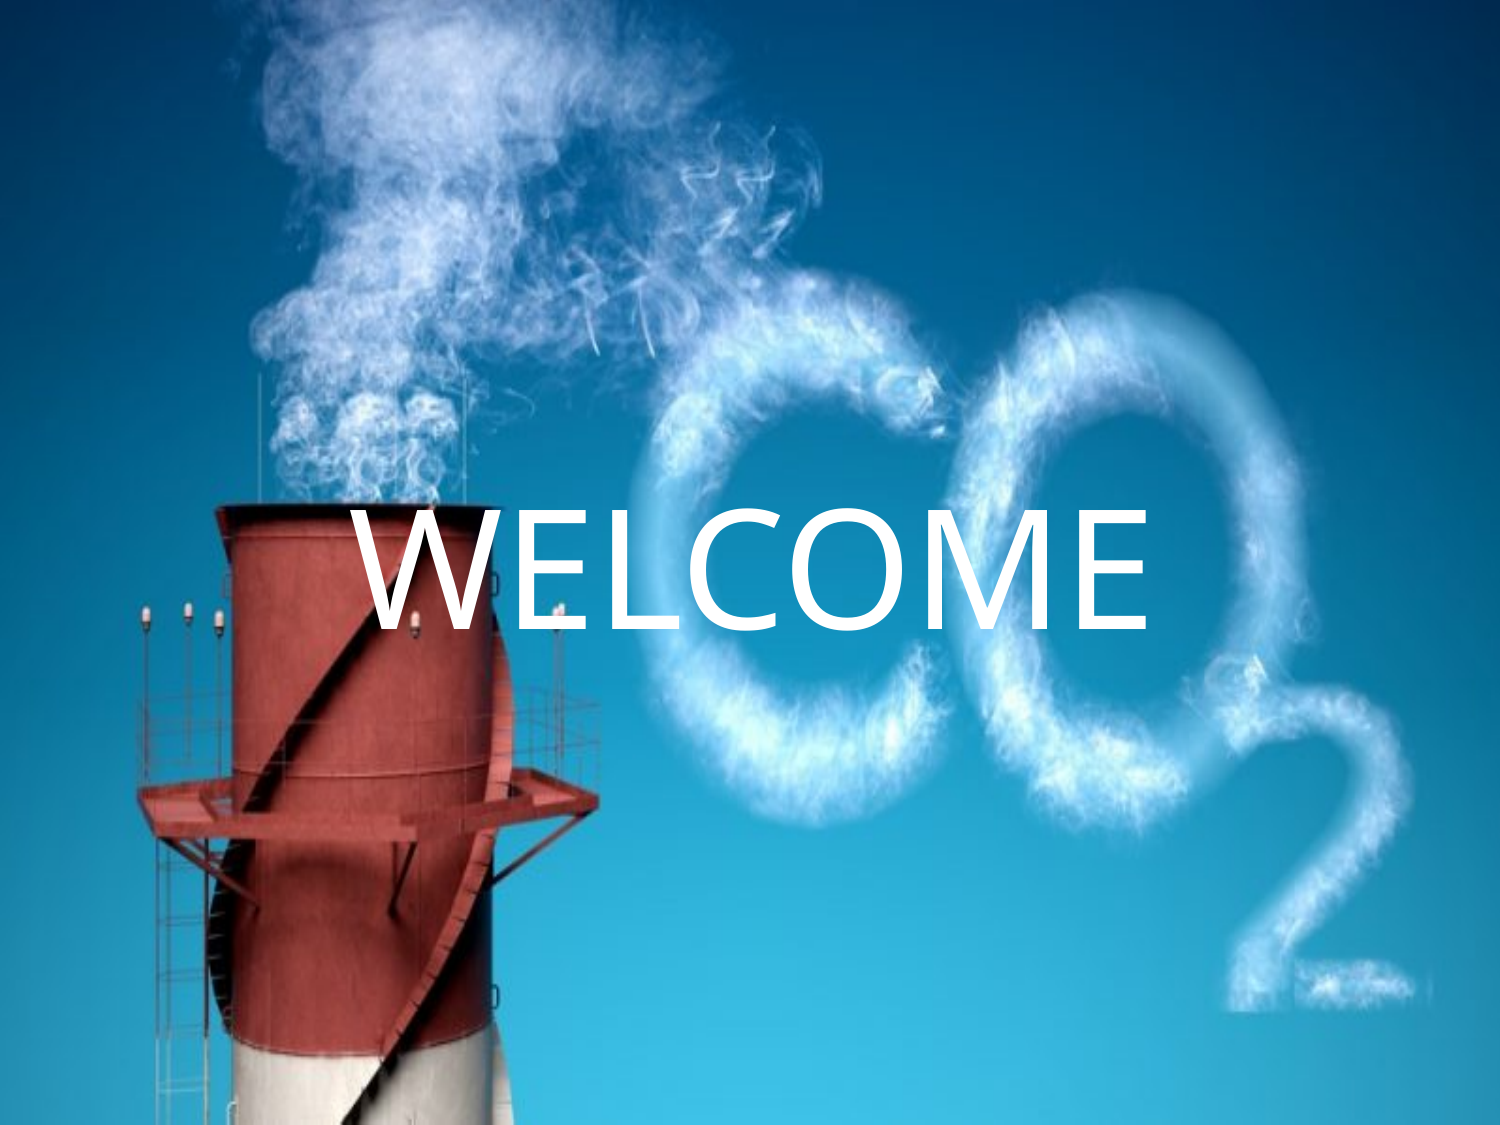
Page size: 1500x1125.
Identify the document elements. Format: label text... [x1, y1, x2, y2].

title WELCOME [0, 0, 1500, 1125]
